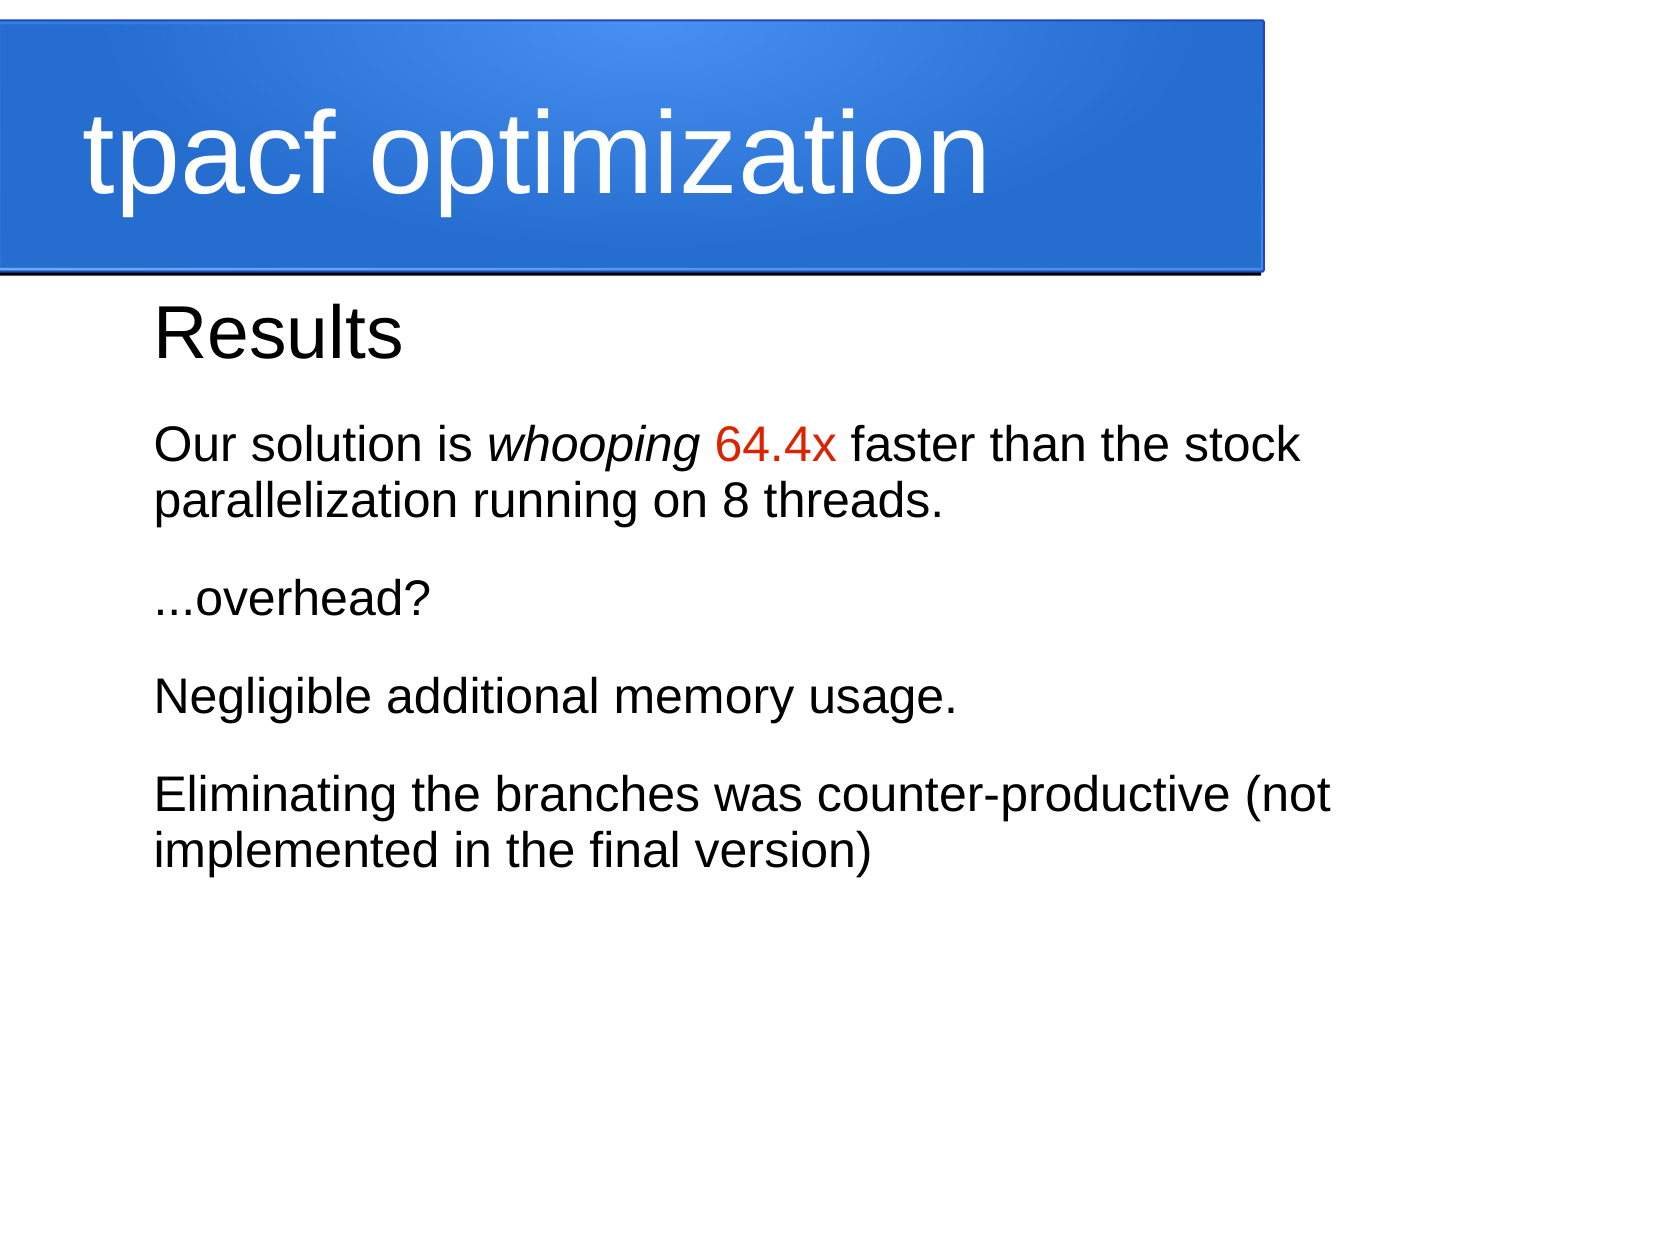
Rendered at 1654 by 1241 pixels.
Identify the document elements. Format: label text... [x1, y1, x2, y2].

list Results Our solution is whooping 64.4x faster than the stock parallelization running on 8 threads. ...overhead? Negligible additional memory usage. Eliminating the branches was counter-productive (not implemented in the final version) [82, 290, 1538, 1010]
title tpacf optimization [82, 49, 1250, 257]
